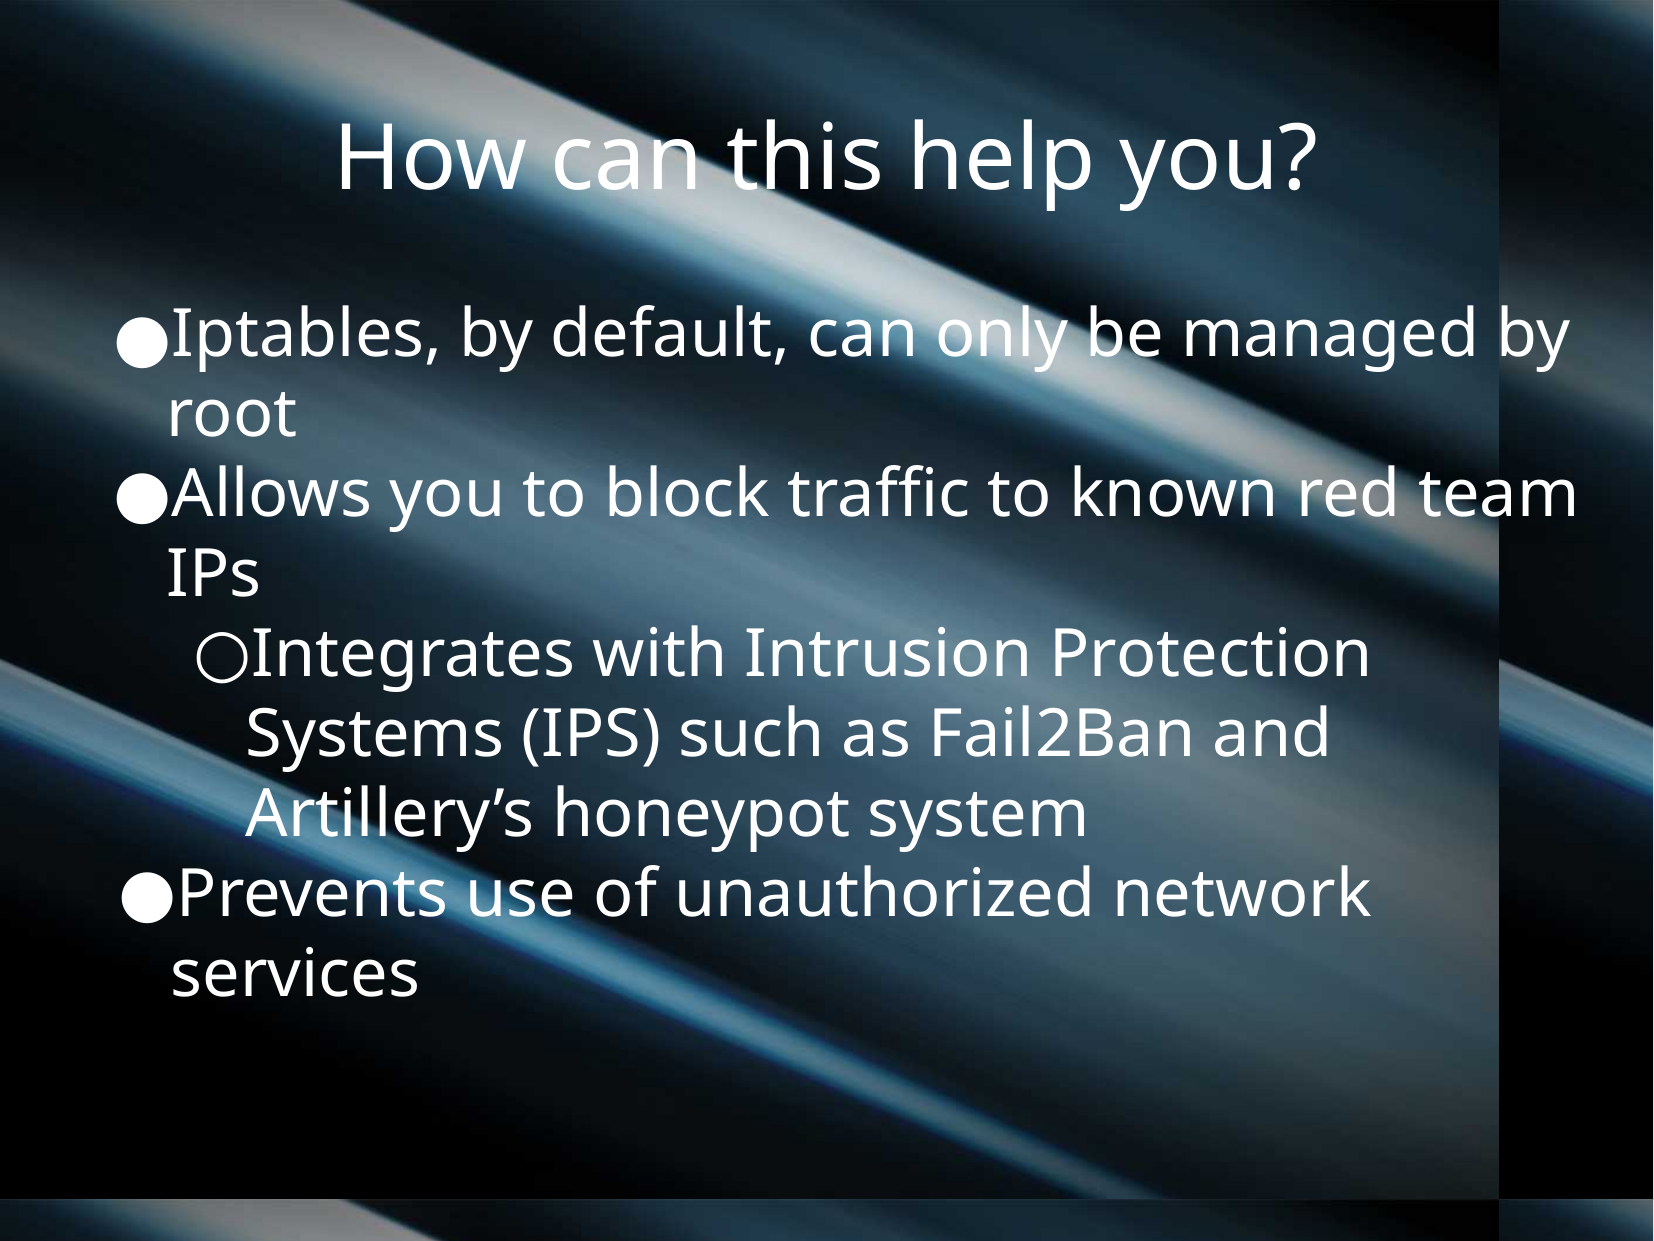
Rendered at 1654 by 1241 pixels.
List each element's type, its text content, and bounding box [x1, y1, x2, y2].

text_box Iptables, by default, can only be managed by root Allows you to block traffic to known red team IPs Integrates with Intrusion Protection Systems (IPS) such as Fail2Ban and Artillery’s honeypot system Prevents use of unauthorized network services [95, 290, 1584, 1010]
picture [0, 0, 1654, 1241]
text_box How can this help you? [82, 49, 1571, 257]
